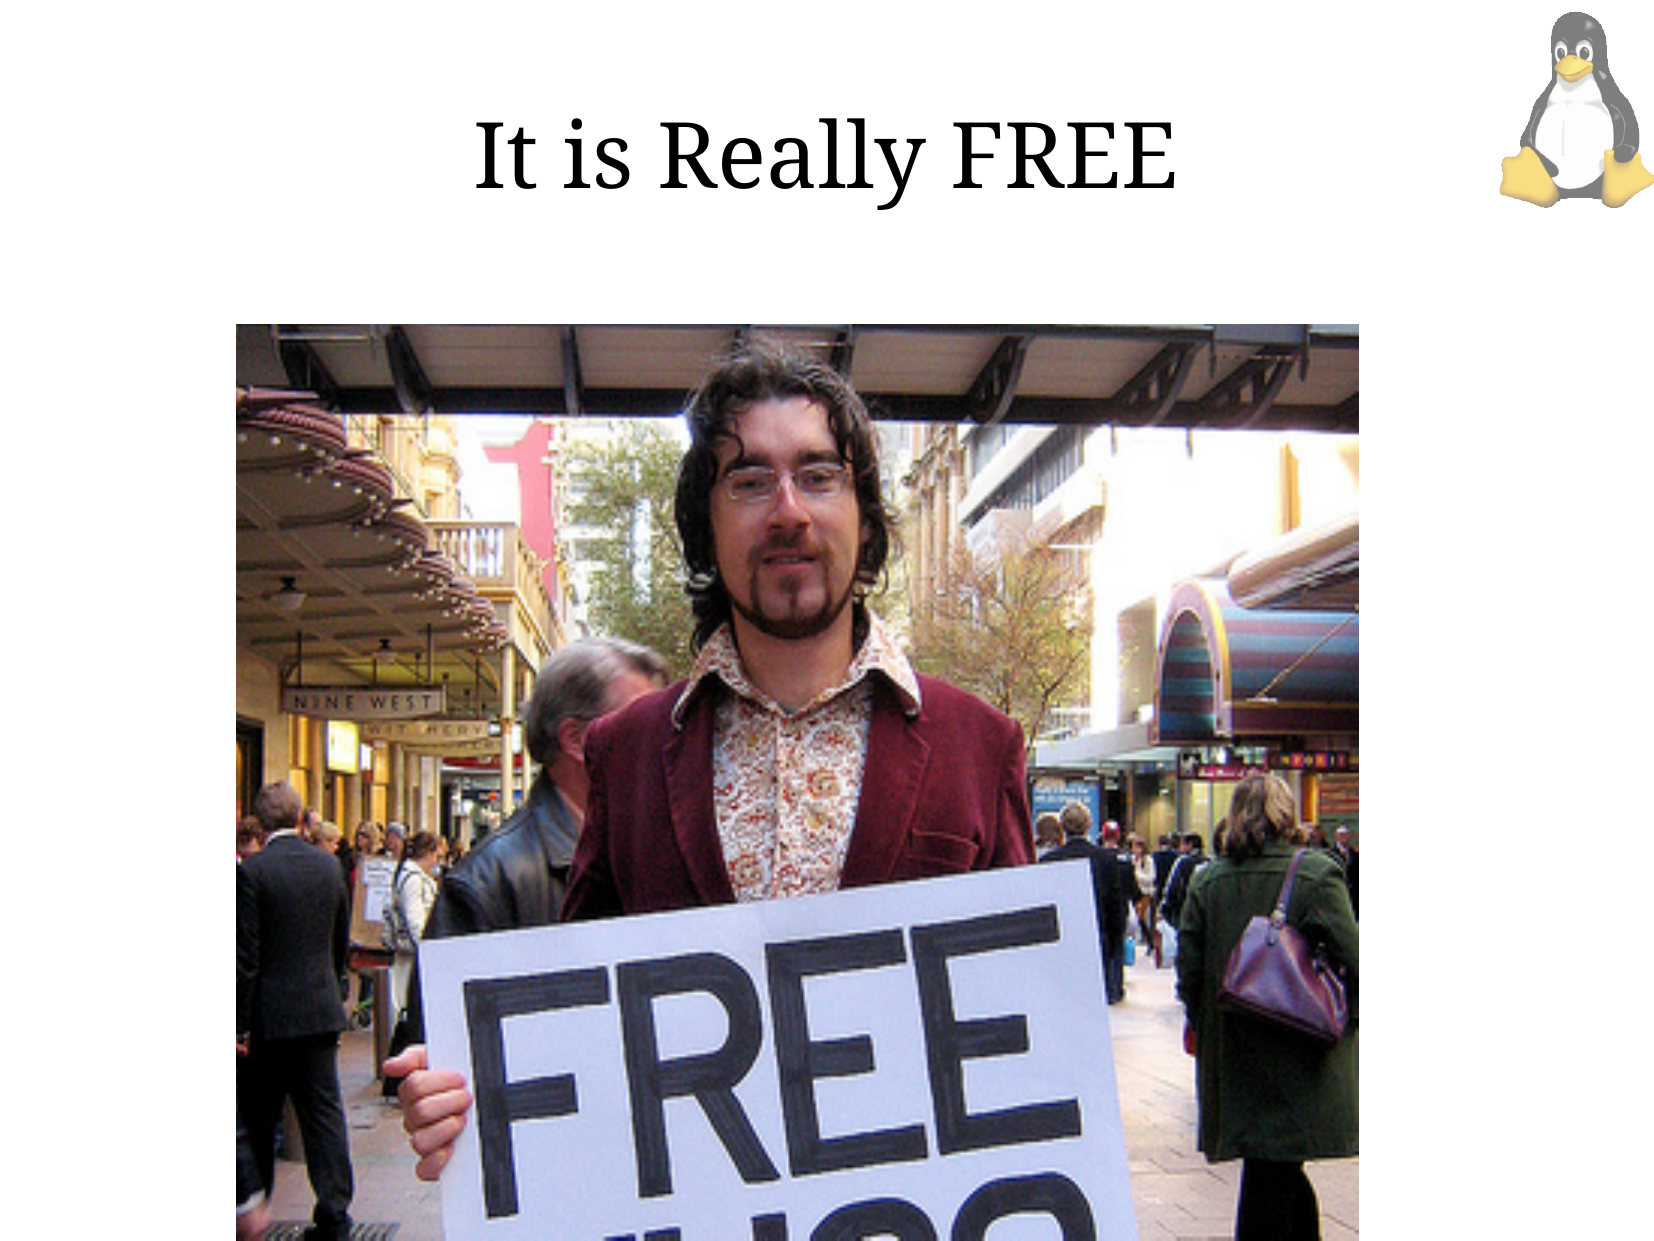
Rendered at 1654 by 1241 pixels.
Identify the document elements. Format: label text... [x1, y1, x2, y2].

picture [236, 324, 1359, 1241]
title It is Really FREE [82, 49, 1571, 257]
